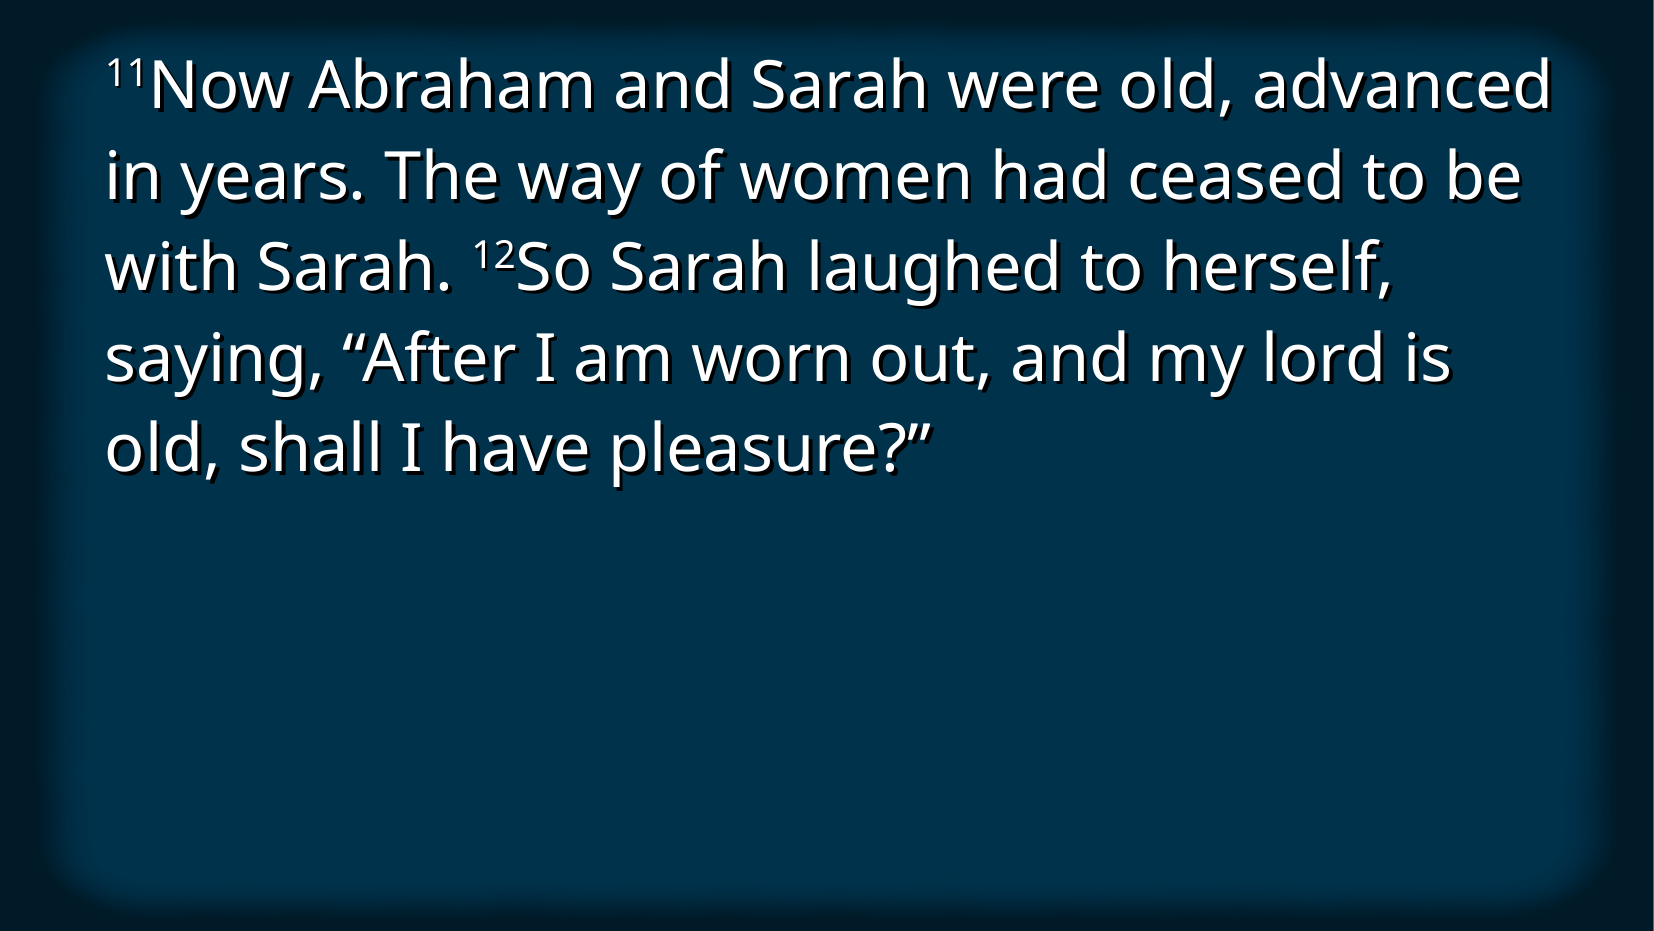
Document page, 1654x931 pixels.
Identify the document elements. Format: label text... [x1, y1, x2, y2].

picture [0, 0, 1654, 931]
text_box 11Now Abraham and Sarah were old, advanced in years. The way of women had ceased to be with Sarah. 12So Sarah laughed to herself, saying, “After I am worn out, and my lord is old, shall I have pleasure?” [90, 30, 1576, 489]
